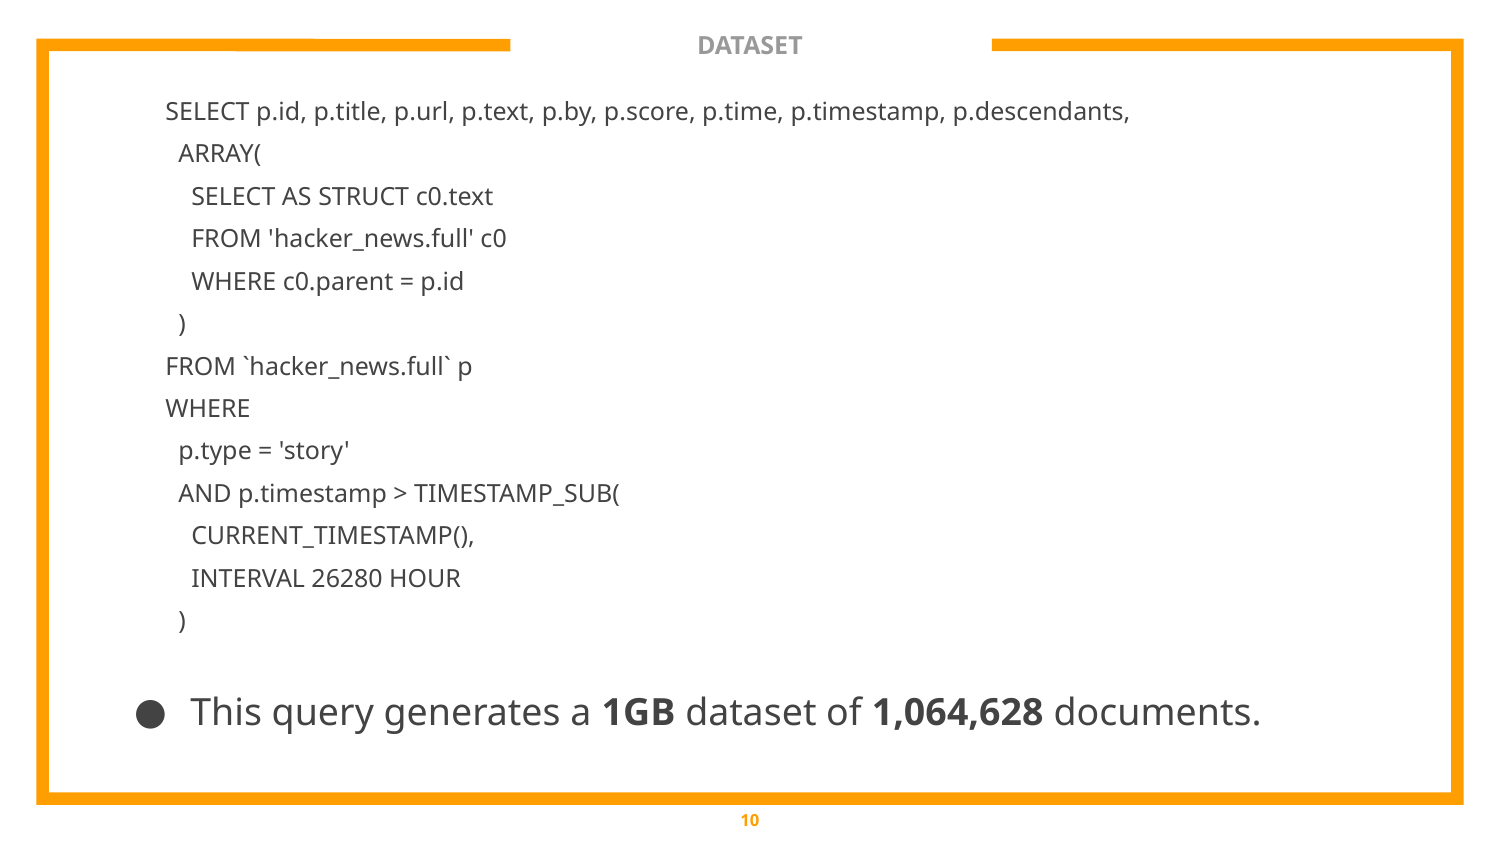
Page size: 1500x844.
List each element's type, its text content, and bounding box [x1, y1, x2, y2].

list SELECT p.id, p.title, p.url, p.text, p.by, p.score, p.time, p.timestamp, p.descendants, ARRAY( SELECT AS STRUCT c0.text FROM 'hacker_news.full' c0 WHERE c0.parent = p.id ) FROM `hacker_news.full` p WHERE p.type = 'story' AND p.timestamp > TIMESTAMP_SUB( CURRENT_TIMESTAMP(), INTERVAL 26280 HOUR ) [150, 80, 1350, 672]
title DATASET [531, 15, 969, 80]
text_box This query generates a 1GB dataset of 1,064,628 documents. [100, 672, 1385, 737]
slide_number <number> [0, 798, 1500, 844]
